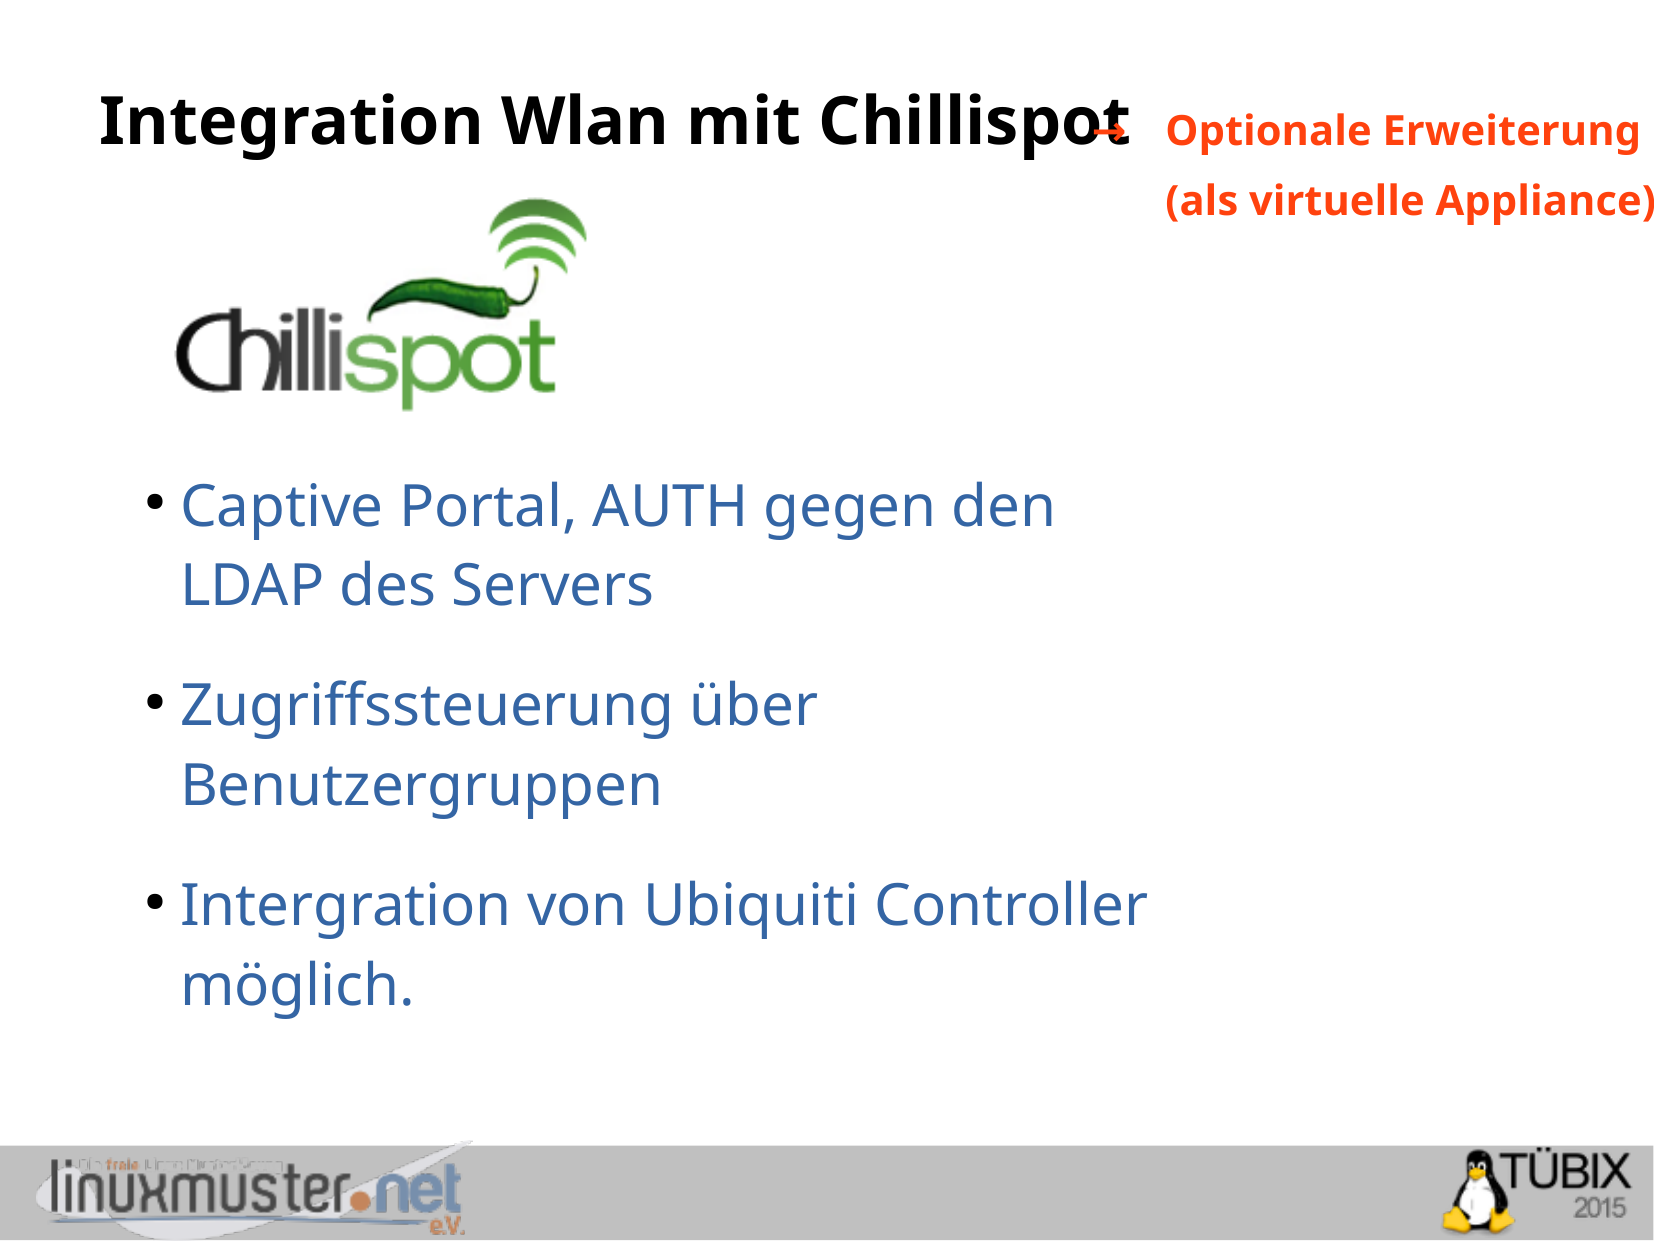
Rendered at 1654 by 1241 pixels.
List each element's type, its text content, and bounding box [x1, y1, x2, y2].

picture [173, 196, 591, 414]
title Integration Wlan mit Chillispot [82, 49, 1076, 189]
picture [1440, 1146, 1642, 1238]
picture [36, 1140, 473, 1241]
text_box → Optionale Erweiterung (als virtuelle Appliance) [1076, 49, 1654, 205]
text_box Captive Portal, AUTH gegen den LDAP des Servers Zugriffssteuerung über Benutzergruppen Intergration von Ubiquiti Controller möglich. [129, 456, 1193, 957]
